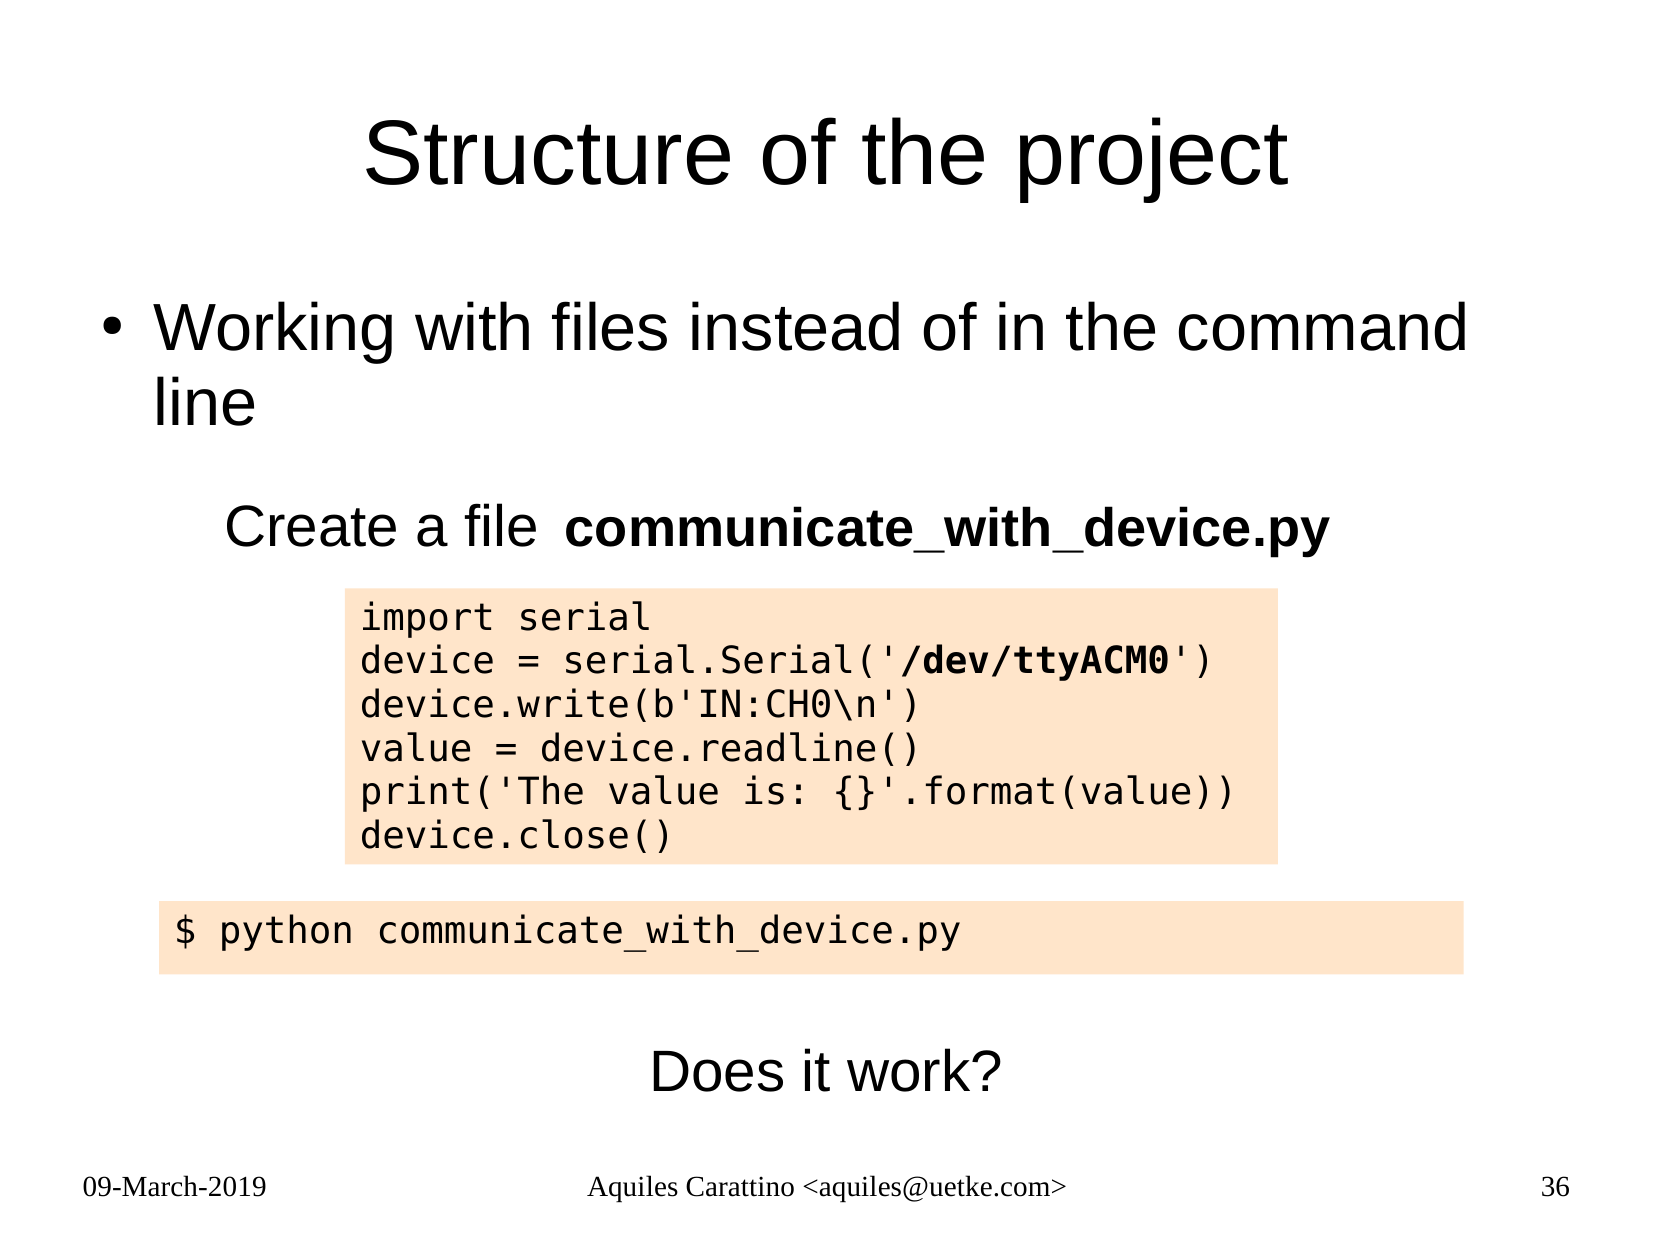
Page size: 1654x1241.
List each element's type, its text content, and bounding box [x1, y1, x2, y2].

text_box Does it work? [634, 1031, 1019, 1111]
list Working with files instead of in the command line Create a file communicate_with_device.py [82, 290, 1571, 1010]
text_box $ python communicate_with_device.py [159, 901, 1464, 975]
text_box import serial device = serial.Serial('/dev/ttyACM0') device.write(b'IN:CH0\n') value = device.readline() print('The value is: {}'.format(value)) device.close() [344, 588, 1278, 865]
title Structure of the project [82, 49, 1571, 257]
